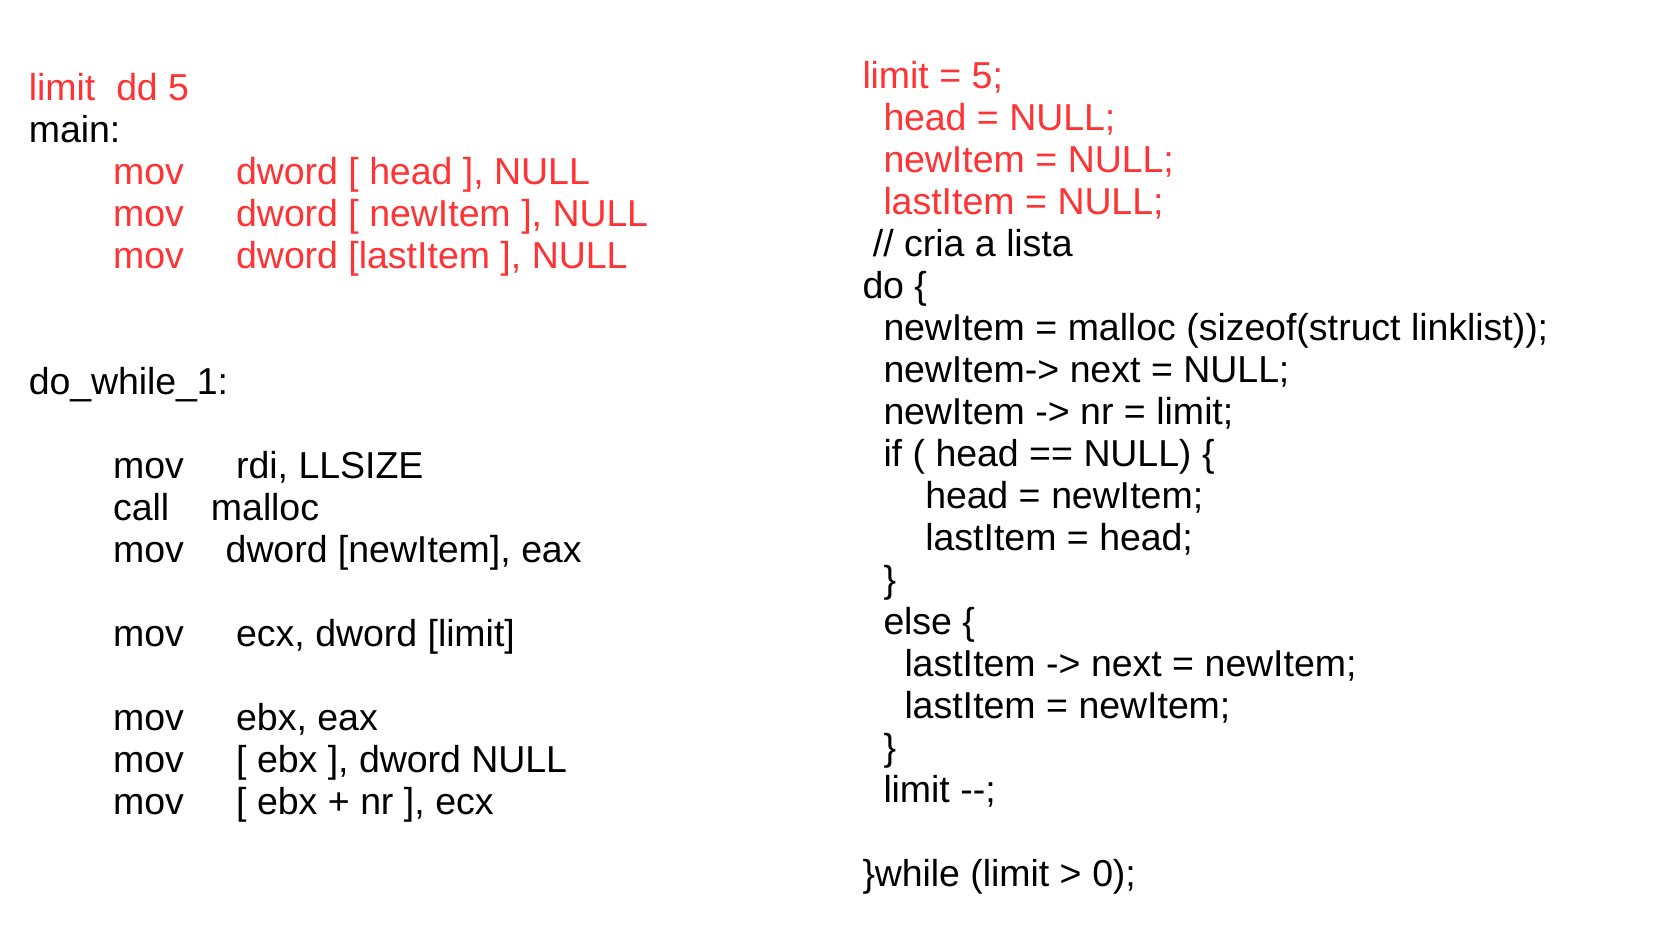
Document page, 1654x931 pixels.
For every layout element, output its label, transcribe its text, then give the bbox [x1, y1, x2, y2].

text_box limit = 5; head = NULL; newItem = NULL; lastItem = NULL; // cria a lista do { newItem = malloc (sizeof(struct linklist)); newItem-> next = NULL; newItem -> nr = limit; if ( head == NULL) { head = newItem; lastItem = head; } else { lastItem -> next = newItem; lastItem = newItem; } limit --; }while (limit > 0); [826, 47, 1564, 902]
text_box limit dd 5 main: mov dword [ head ], NULL mov dword [ newItem ], NULL mov dword [lastItem ], NULL do_while_1: mov rdi, LLSIZE call malloc mov dword [newItem], eax mov ecx, dword [limit] mov ebx, eax mov [ ebx ], dword NULL mov [ ebx + nr ], ecx [14, 59, 704, 830]
